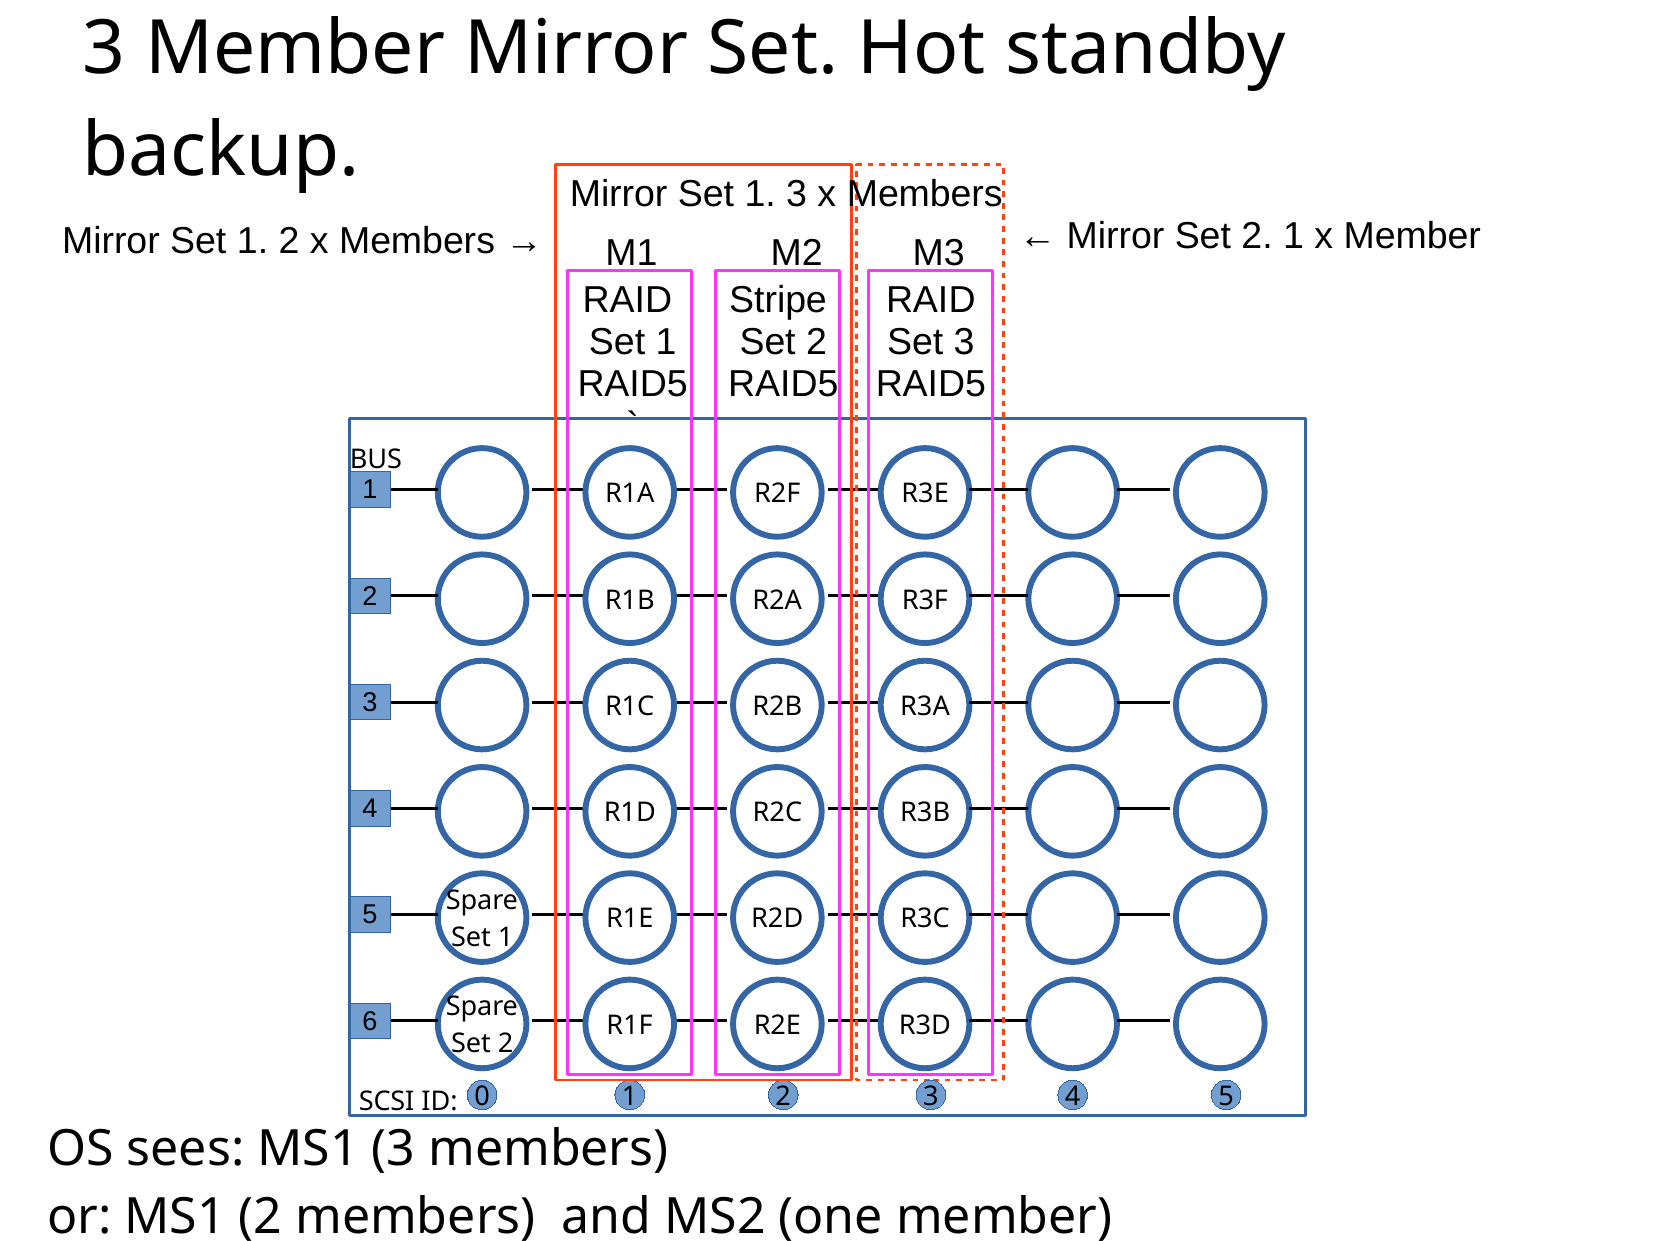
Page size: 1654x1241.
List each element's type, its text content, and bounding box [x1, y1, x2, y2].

text_box R3C [880, 873, 970, 962]
text_box Spare Set 1 [437, 873, 527, 962]
text_box ← Mirror Set 2. 1 x Member [1003, 206, 1607, 266]
text_box R1E [585, 873, 675, 962]
text_box Stripe Set 2 RAID5 [717, 272, 838, 419]
text_box 0 [480, 1087, 486, 1103]
text_box R1C [585, 660, 675, 750]
text_box 3 [351, 684, 391, 720]
text_box Stripe Set 2 RAID5 [709, 270, 714, 419]
text_box R2E [733, 979, 822, 1069]
text_box R2A [733, 554, 822, 644]
text_box RAID Set 3 RAID5 [857, 270, 1005, 419]
text_box Stripe Set 2 RAID5 [841, 282, 850, 419]
text_box R2D [733, 873, 822, 962]
title 3 Member Mirror Set. Hot standby backup. [82, 49, 1571, 142]
text_box 5 [1211, 1080, 1241, 1110]
text_box 1 [614, 1081, 645, 1110]
text_box R3D [880, 979, 970, 1069]
text_box Mirror Set 1. 2 x Members → [47, 211, 579, 271]
text_box 5 [351, 896, 391, 933]
text_box 4 [1057, 1080, 1088, 1110]
text_box R1A [585, 454, 675, 537]
text_box R2C [733, 767, 822, 856]
text_box R2B [733, 660, 822, 750]
text_box R1F [585, 979, 675, 1069]
text_box R1D [585, 767, 675, 856]
text_box 1 [351, 478, 391, 508]
title OS sees: MS1 (3 members) or: MS1 (2 members) and MS2 (one member) [47, 1125, 1619, 1236]
text_box R3F [880, 554, 970, 644]
text_box R3B [880, 767, 970, 856]
text_box 6 [351, 1003, 391, 1039]
text_box R2F [733, 448, 822, 537]
text_box 3 [916, 1080, 946, 1110]
text_box R1B [585, 554, 675, 644]
text_box 2 [768, 1081, 799, 1110]
text_box 4 [351, 790, 391, 827]
text_box RAID Set 1 RAID5` [561, 270, 704, 454]
text_box 2 [351, 578, 391, 614]
text_box Mirror Set 1. 3 x Members [555, 164, 1099, 236]
text_box M3 [897, 236, 993, 282]
text_box SCSI ID: [337, 1074, 480, 1119]
text_box BUS [331, 432, 421, 478]
text_box R3A [880, 660, 970, 750]
text_box M1 [590, 236, 686, 282]
text_box R3E [880, 448, 970, 537]
text_box Spare Set 2 [437, 979, 527, 1069]
text_box Stripe Set 2 RAID5 [853, 270, 857, 419]
text_box M2 [755, 236, 851, 282]
text_box 0 [480, 1080, 497, 1110]
